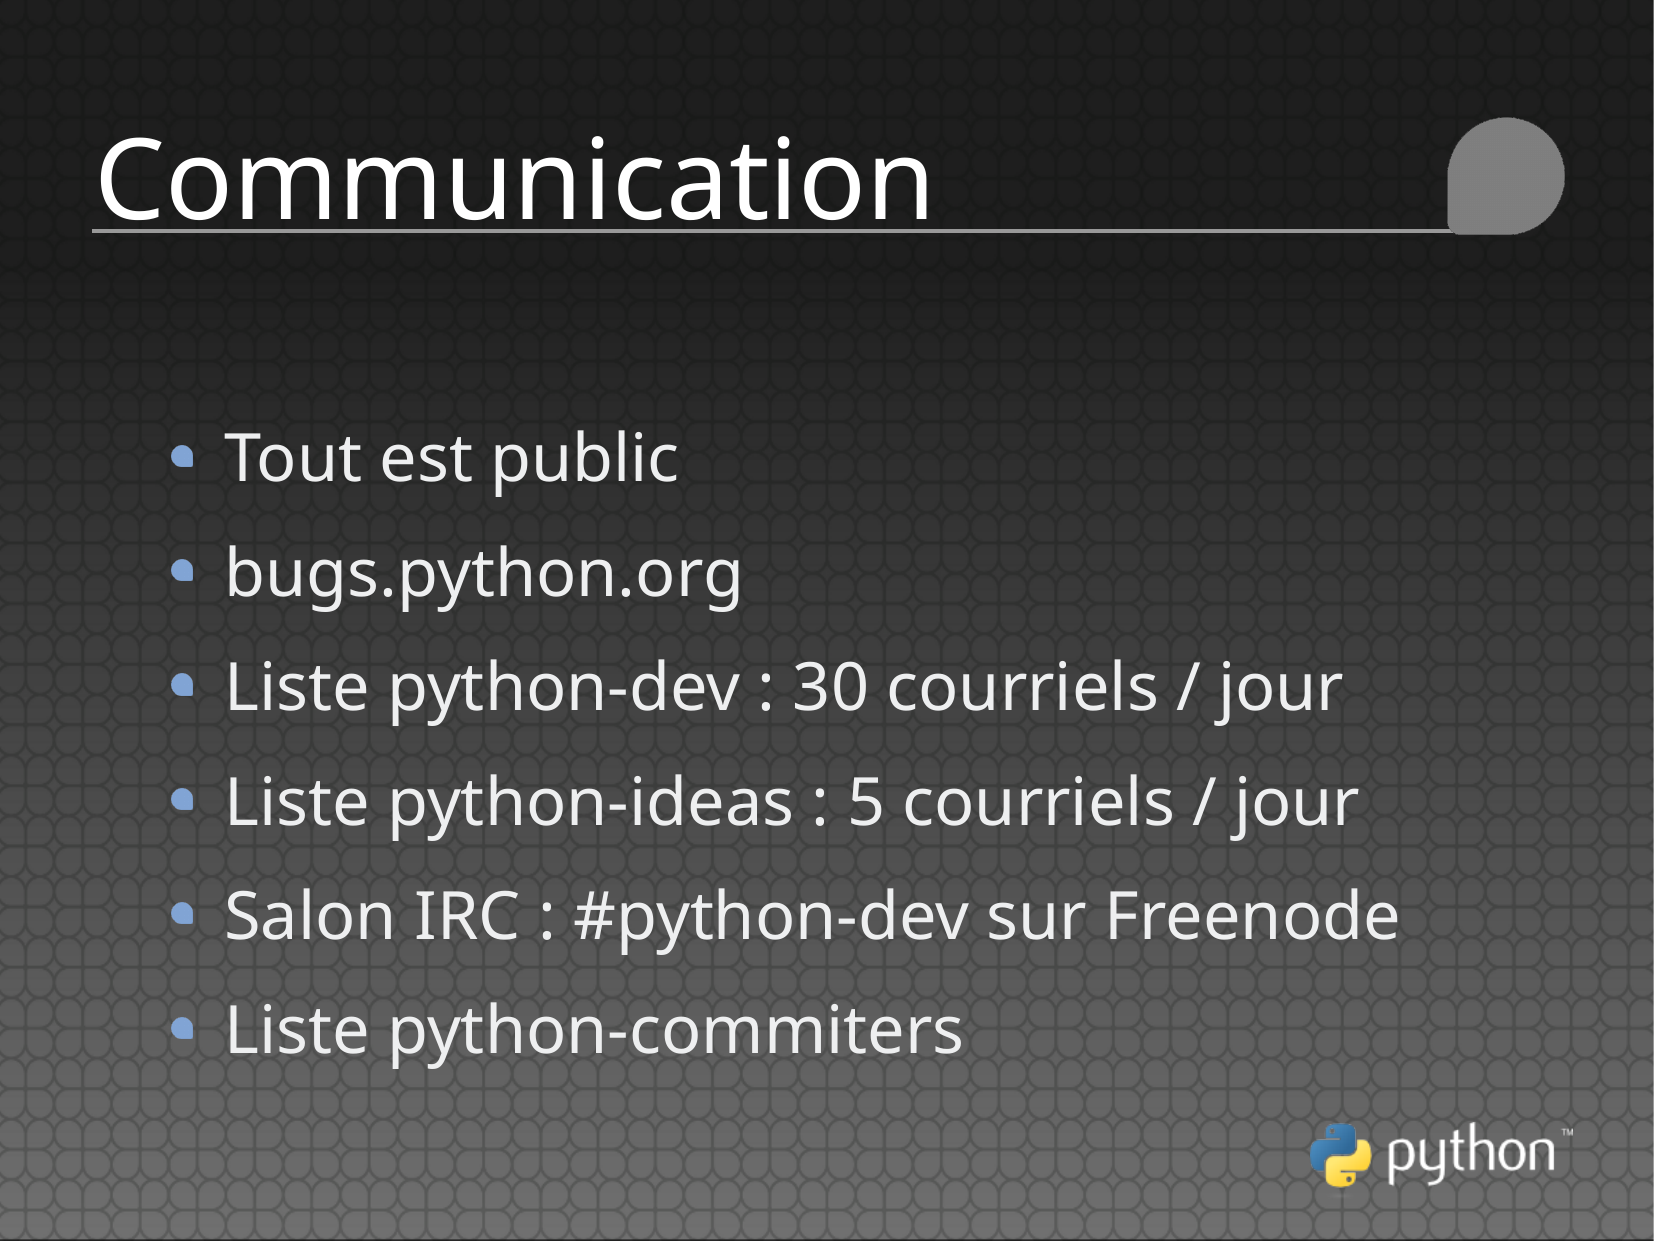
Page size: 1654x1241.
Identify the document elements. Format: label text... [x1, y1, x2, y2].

list Tout est public bugs.python.org Liste python-dev : 30 courriels / jour Liste python-ideas : 5 courriels / jour Salon IRC : #python-dev sur Freenode Liste python-commiters [82, 290, 1571, 1094]
title Communication [94, 100, 1426, 251]
picture [0, 0, 1654, 1241]
